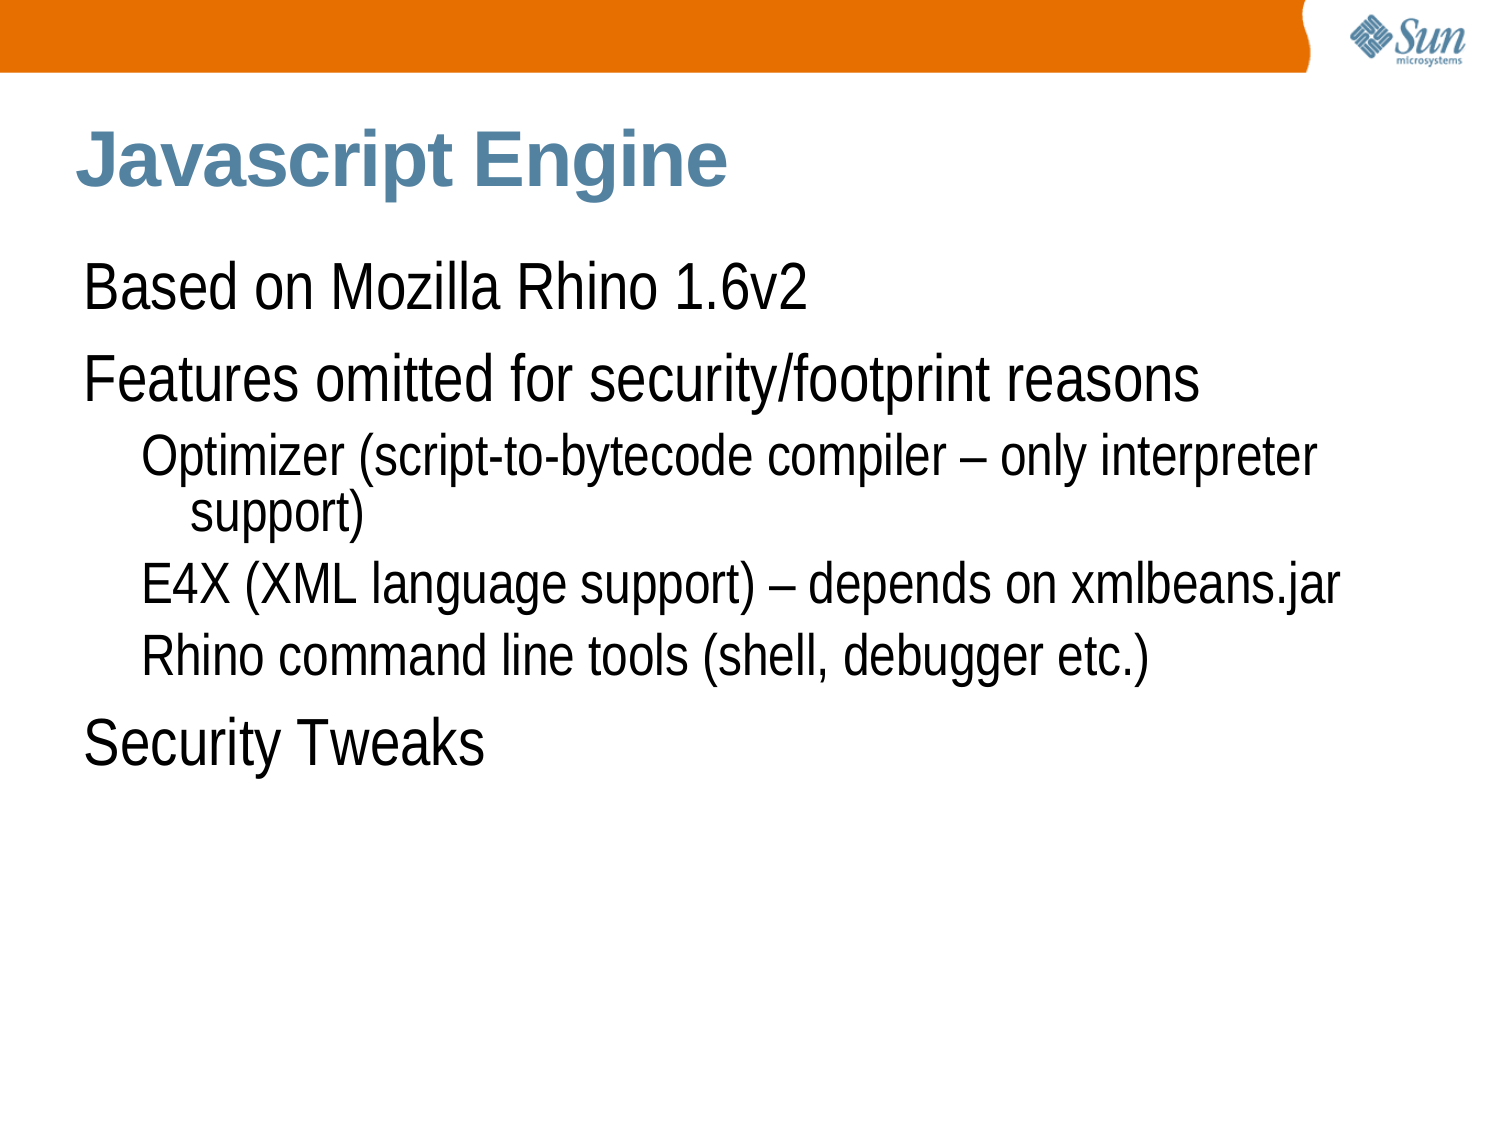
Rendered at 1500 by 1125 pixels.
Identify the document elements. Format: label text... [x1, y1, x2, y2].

list Based on Mozilla Rhino 1.6v2 Features omitted for security/footprint reasons Optimizer (script-to-bytecode compiler – only interpreter support) E4X (XML language support) – depends on xmlbeans.jar Rhino command line tools (shell, debugger etc.) Security Tweaks [64, 257, 1402, 1017]
picture [0, 0, 1500, 75]
title Javascript Engine [75, 122, 1438, 228]
